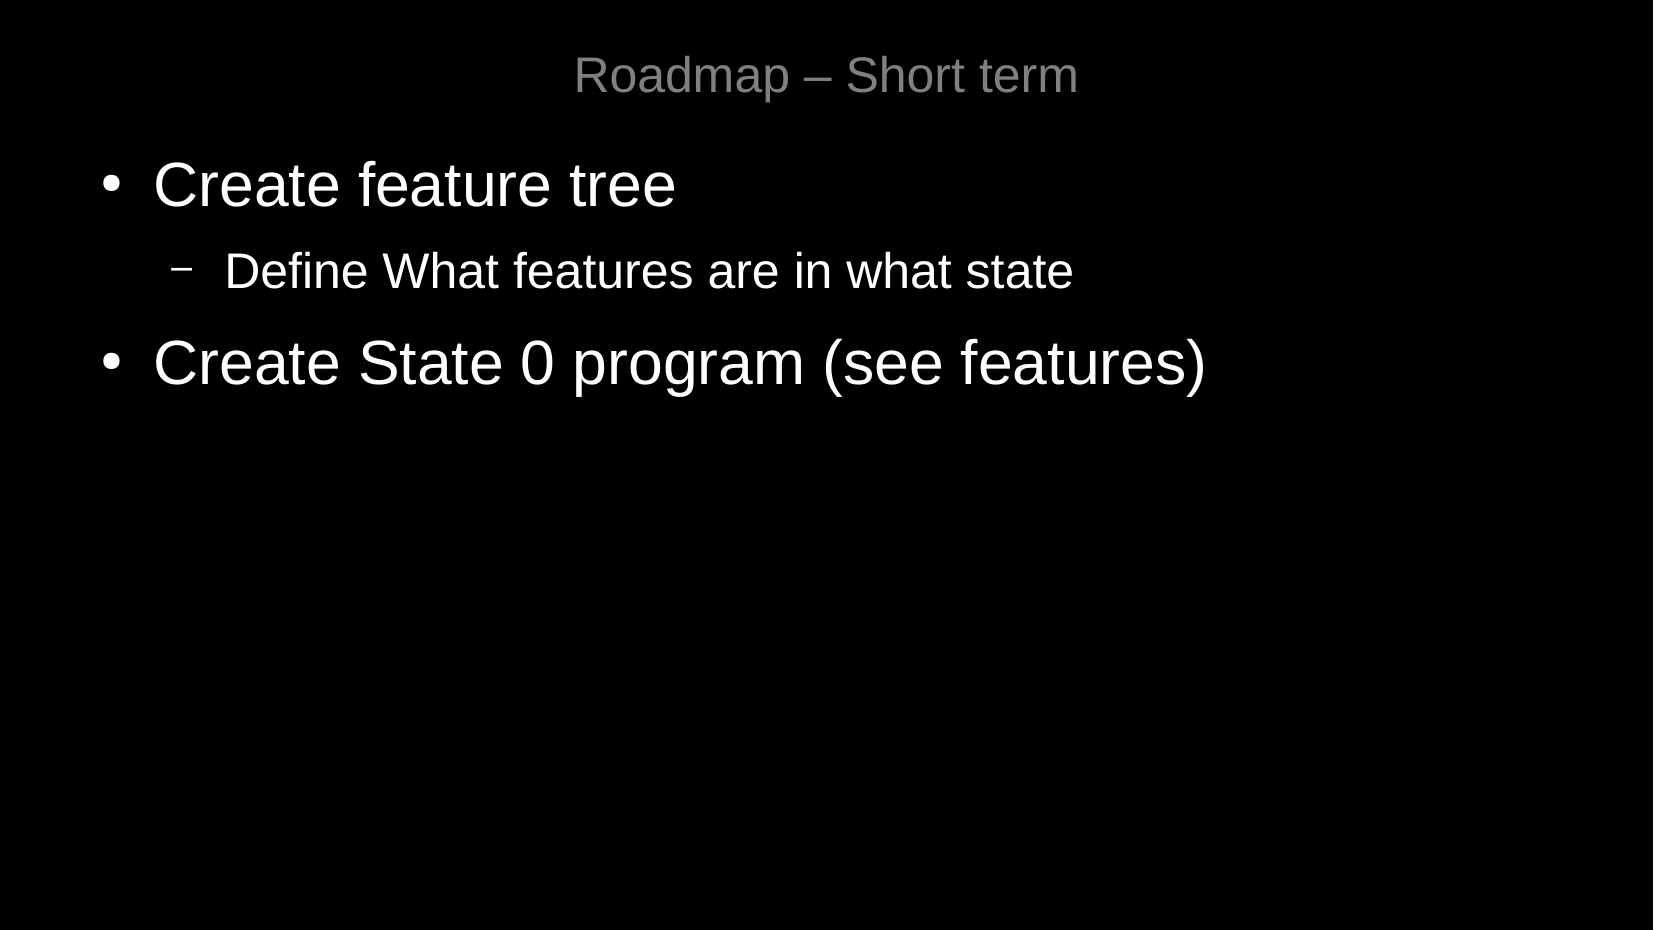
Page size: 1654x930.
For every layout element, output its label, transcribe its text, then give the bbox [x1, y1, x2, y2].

title Roadmap – Short term [82, 37, 1571, 113]
list Create feature tree Define What features are in what state Create State 0 program (see features) [82, 150, 1571, 826]
